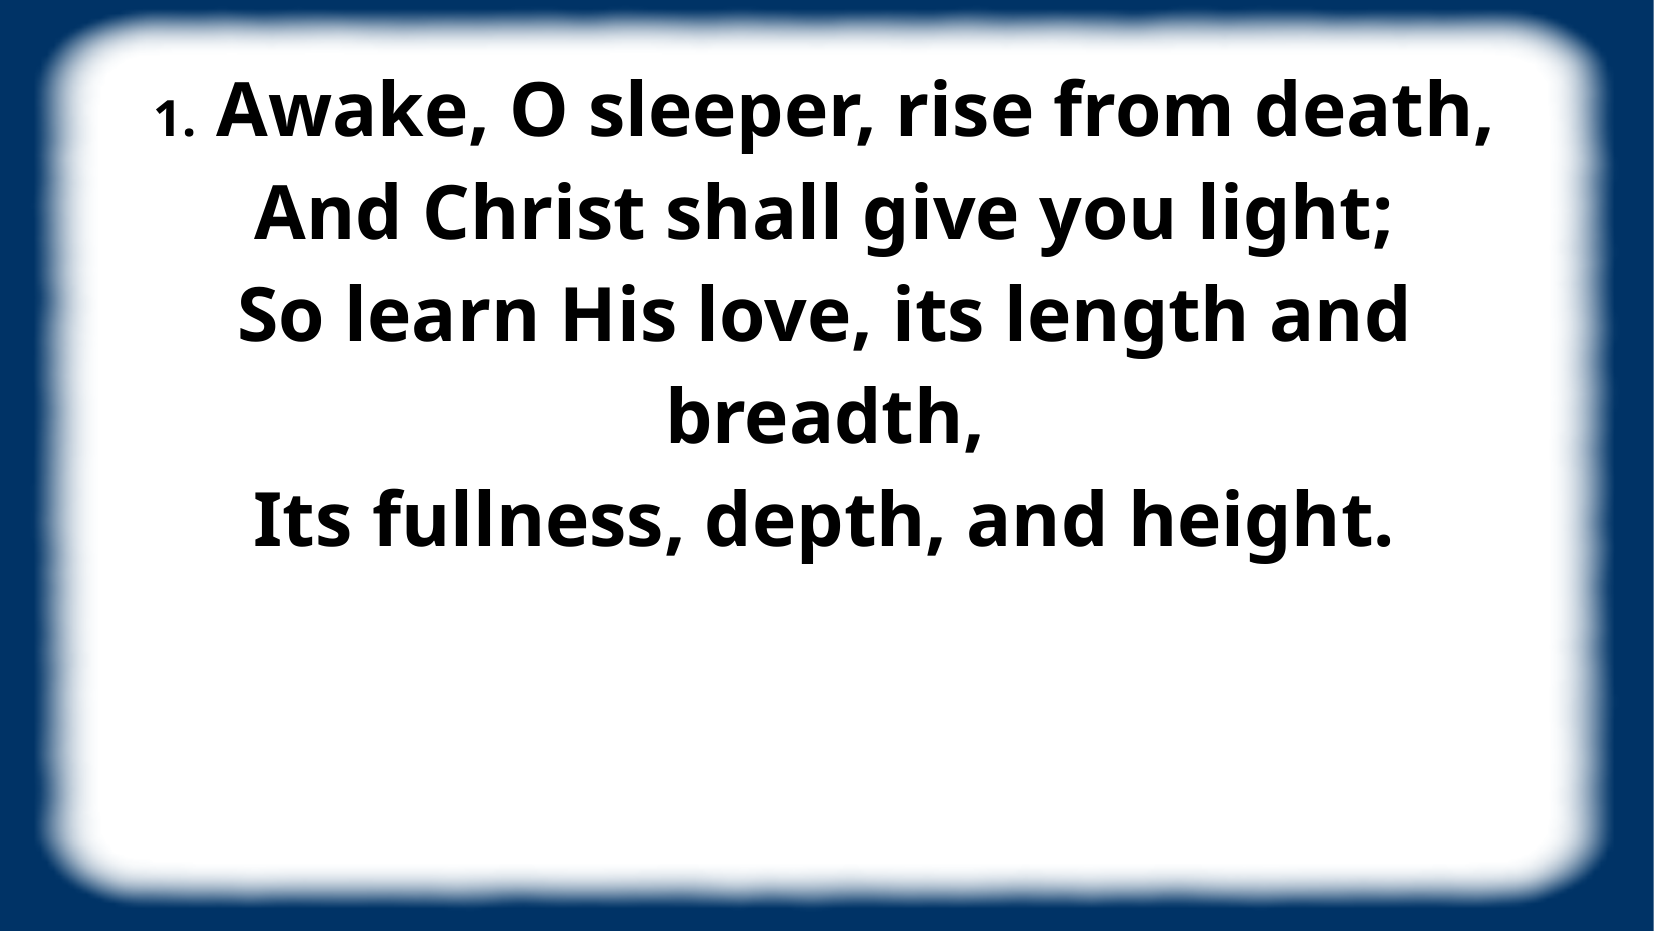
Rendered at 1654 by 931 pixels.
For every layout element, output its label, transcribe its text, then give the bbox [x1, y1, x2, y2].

picture [0, 0, 1654, 931]
text_box 1. Awake, O sleeper, rise from death, And Christ shall give you light; So learn His love, its length and breadth, Its fullness, depth, and height. [75, 49, 1576, 464]
